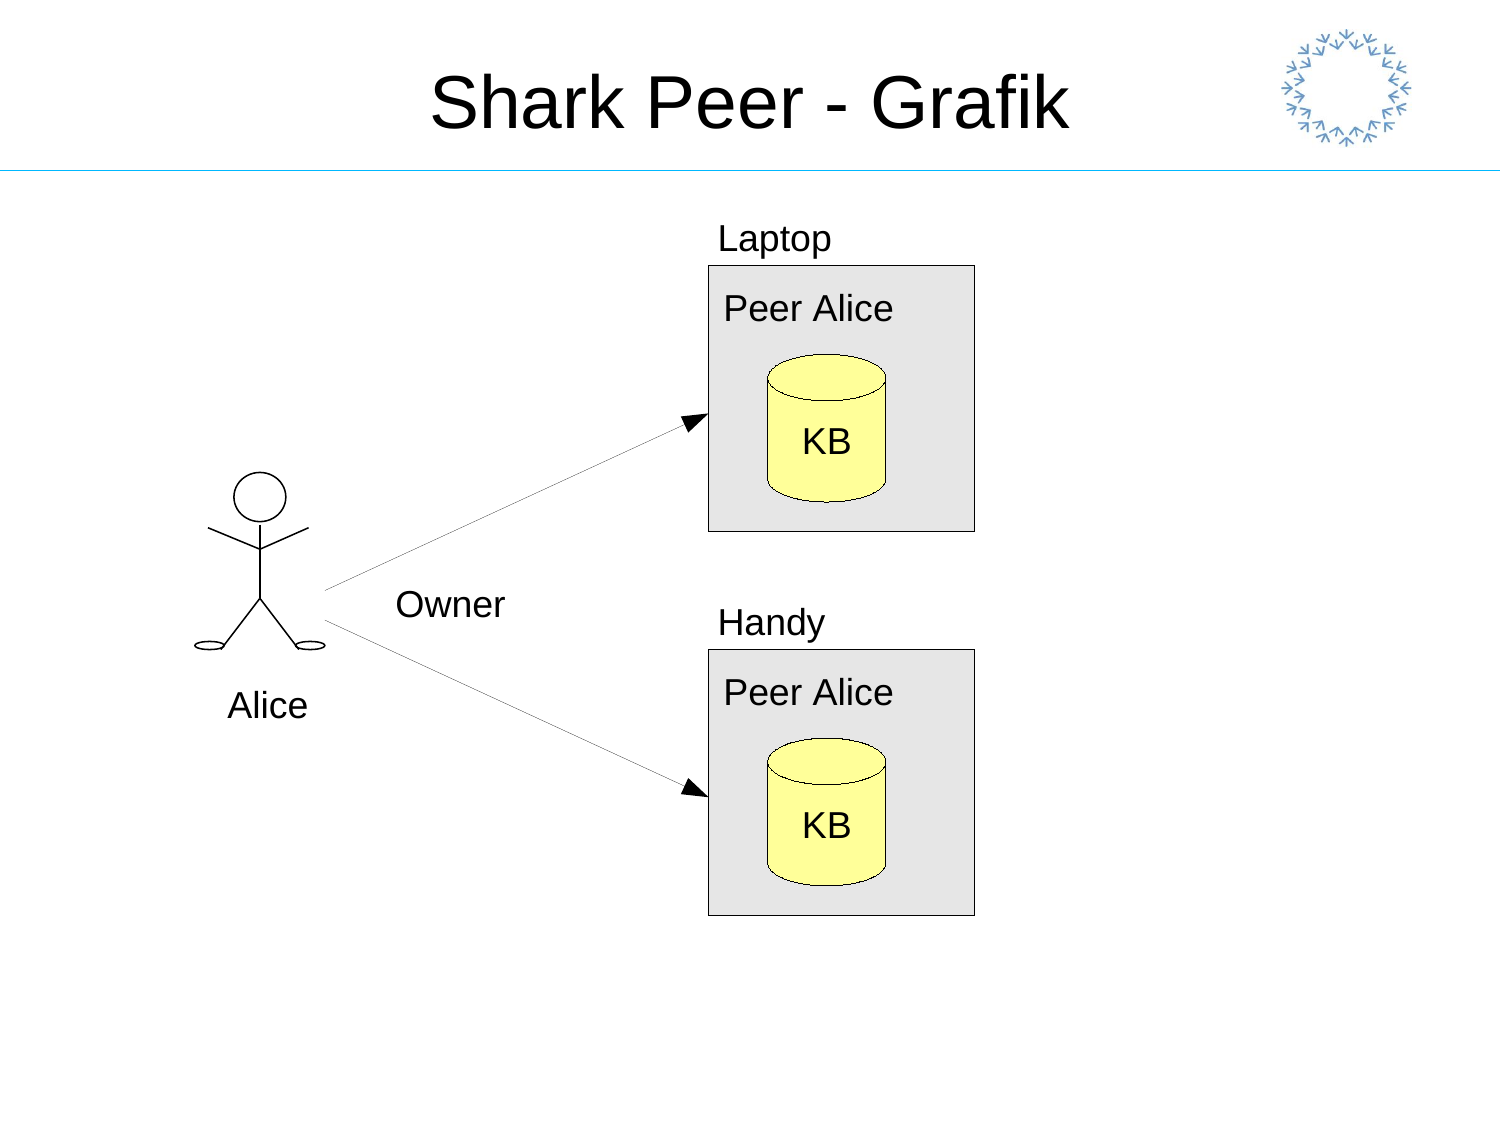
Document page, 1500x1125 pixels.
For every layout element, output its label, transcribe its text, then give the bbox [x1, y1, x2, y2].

text_box [708, 649, 975, 916]
title Shark Peer - Grafik [75, 57, 1426, 148]
text_box Alice [212, 673, 324, 734]
text_box Laptop [702, 206, 847, 267]
text_box KB [767, 354, 886, 503]
picture [1281, 29, 1412, 57]
text_box Owner [380, 572, 520, 633]
text_box Peer Alice [708, 276, 916, 337]
text_box [708, 265, 975, 532]
text_box Handy [702, 590, 840, 651]
text_box Peer Alice [708, 660, 916, 721]
text_box KB [767, 738, 886, 886]
